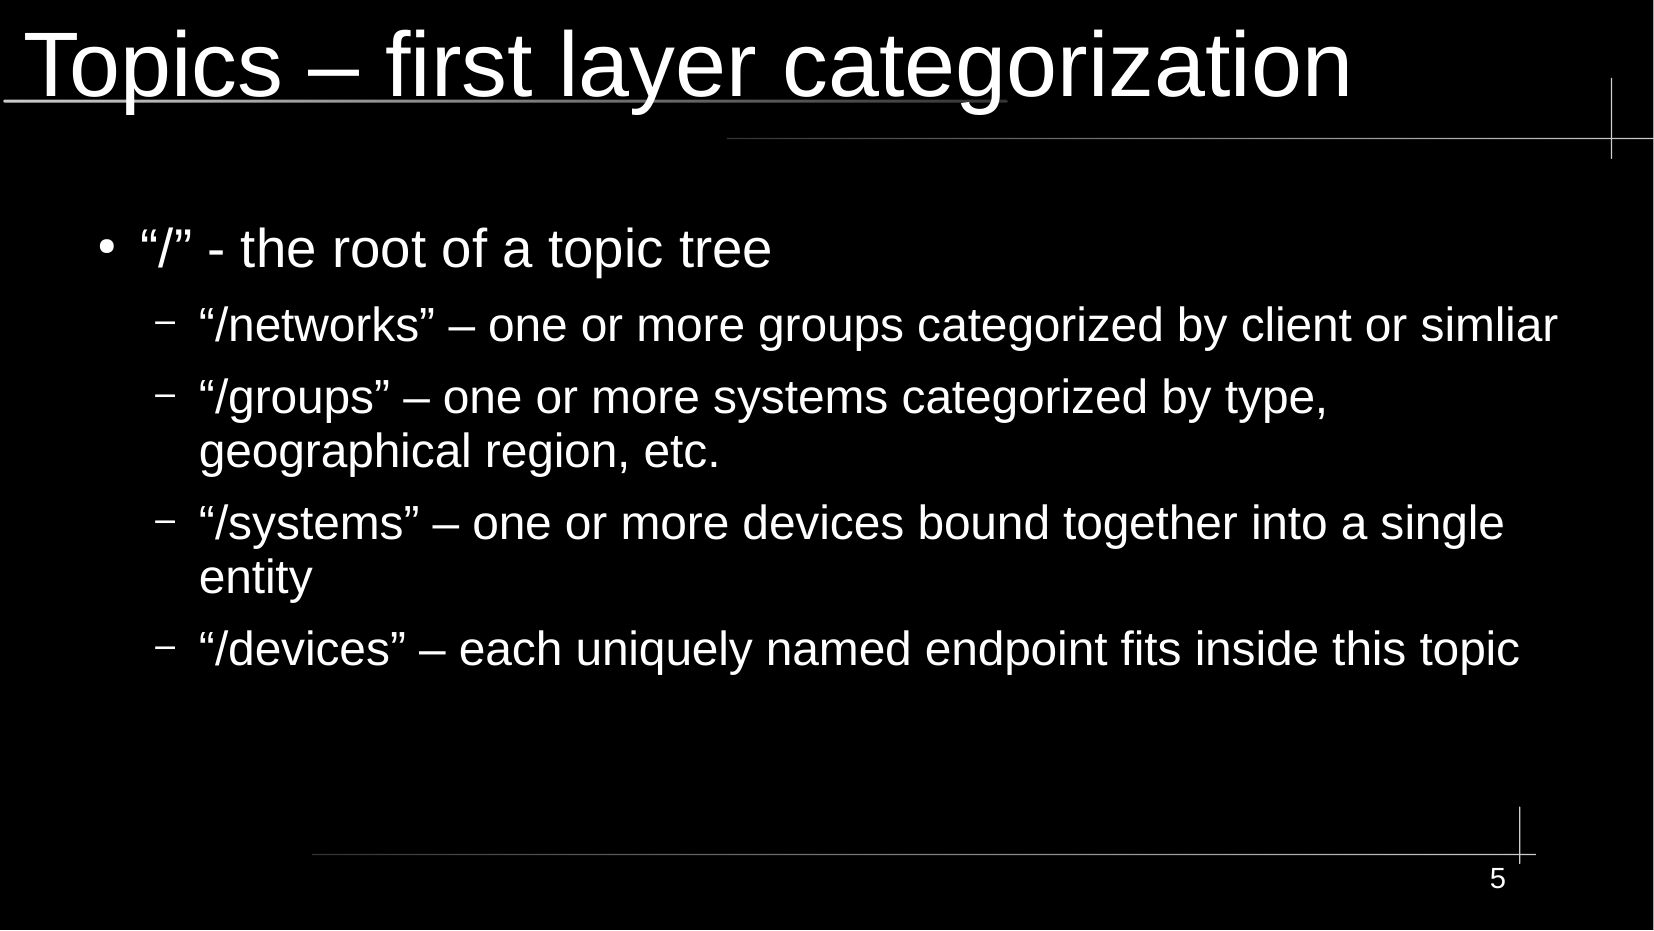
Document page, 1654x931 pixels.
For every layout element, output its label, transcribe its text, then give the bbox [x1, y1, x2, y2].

title Topics – first layer categorization [23, 11, 1589, 119]
list “/” - the root of a topic tree “/networks” – one or more groups categorized by client or simliar “/groups” – one or more systems categorized by type, geographical region, etc. “/systems” – one or more devices bound together into a single entity “/devices” – each uniquely named endpoint fits inside this topic [82, 217, 1571, 758]
